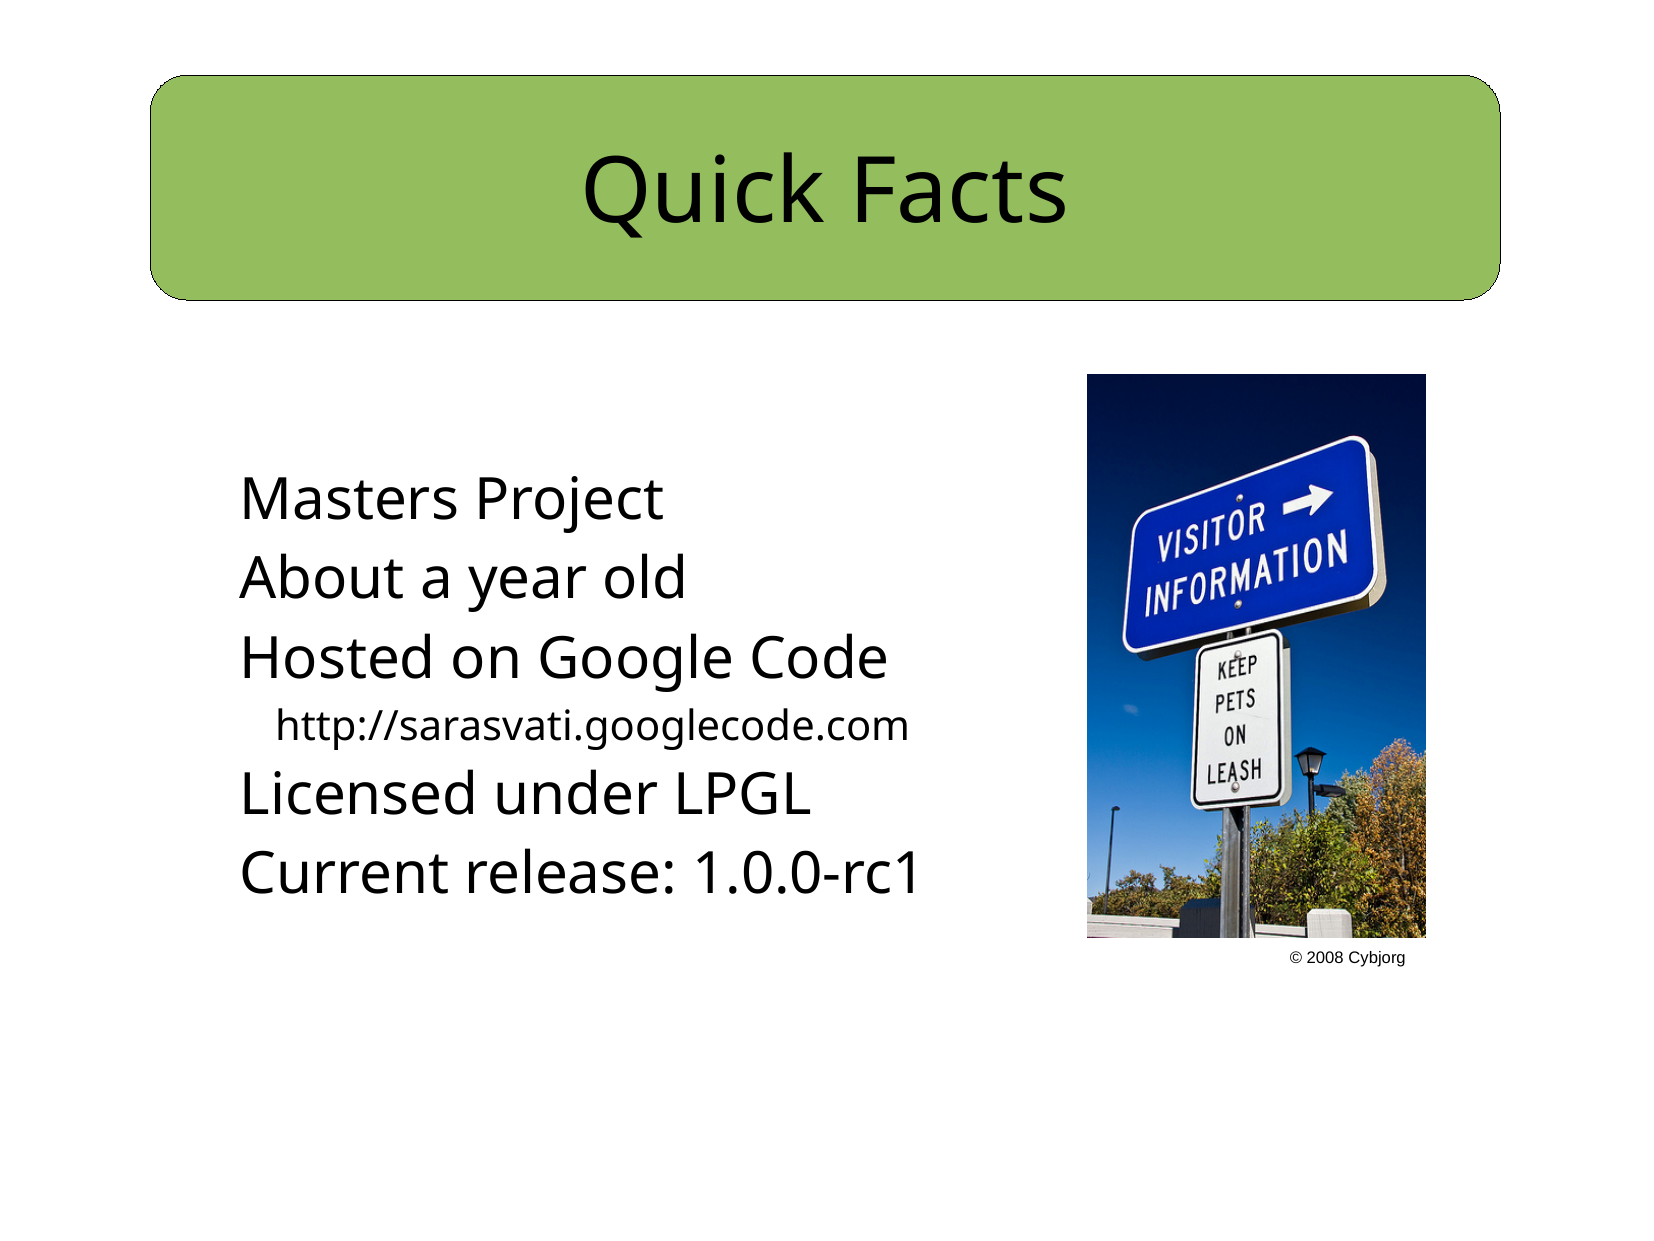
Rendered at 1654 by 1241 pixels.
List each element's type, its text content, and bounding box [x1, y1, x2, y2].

picture [1087, 374, 1426, 938]
text_box © 2008 Cybjorg [1275, 941, 1421, 976]
text_box Masters Project About a year old Hosted on Google Code http://sarasvati.googlecode.com Licensed under LPGL Current release: 1.0.0-rc1 [225, 450, 1051, 897]
text_box Quick Facts [150, 75, 1501, 301]
